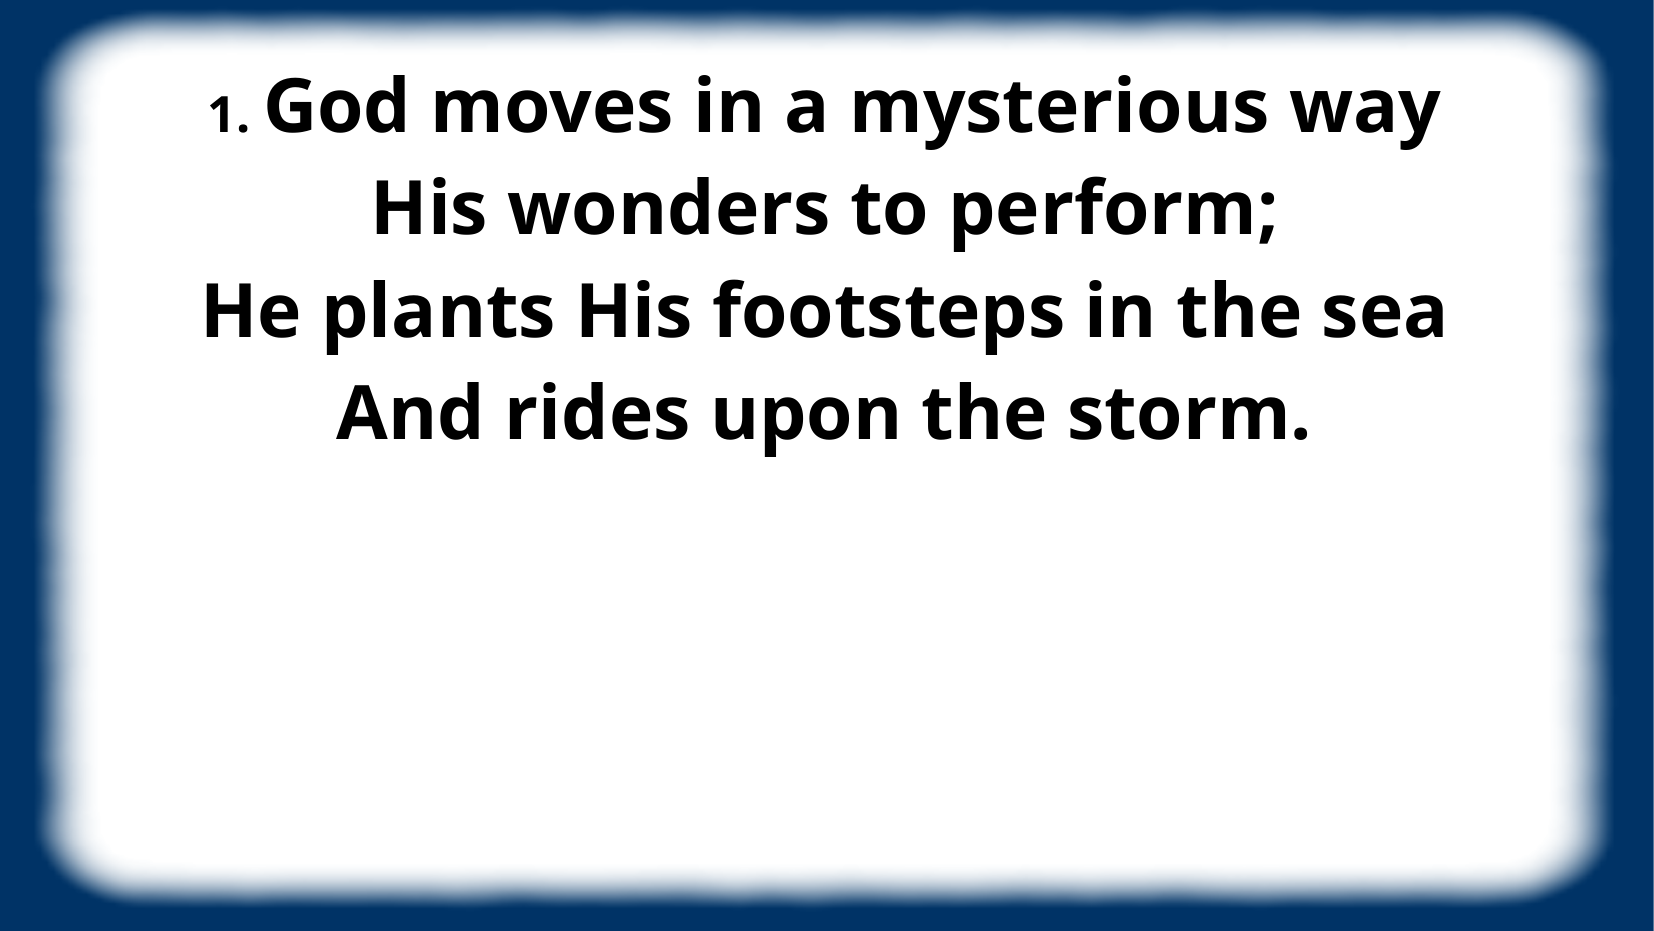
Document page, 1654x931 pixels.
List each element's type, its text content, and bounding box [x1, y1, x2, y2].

text_box 1. God moves in a mysterious way His wonders to perform; He plants His footsteps in the sea And rides upon the storm. [105, 45, 1546, 460]
picture [0, 0, 1654, 931]
